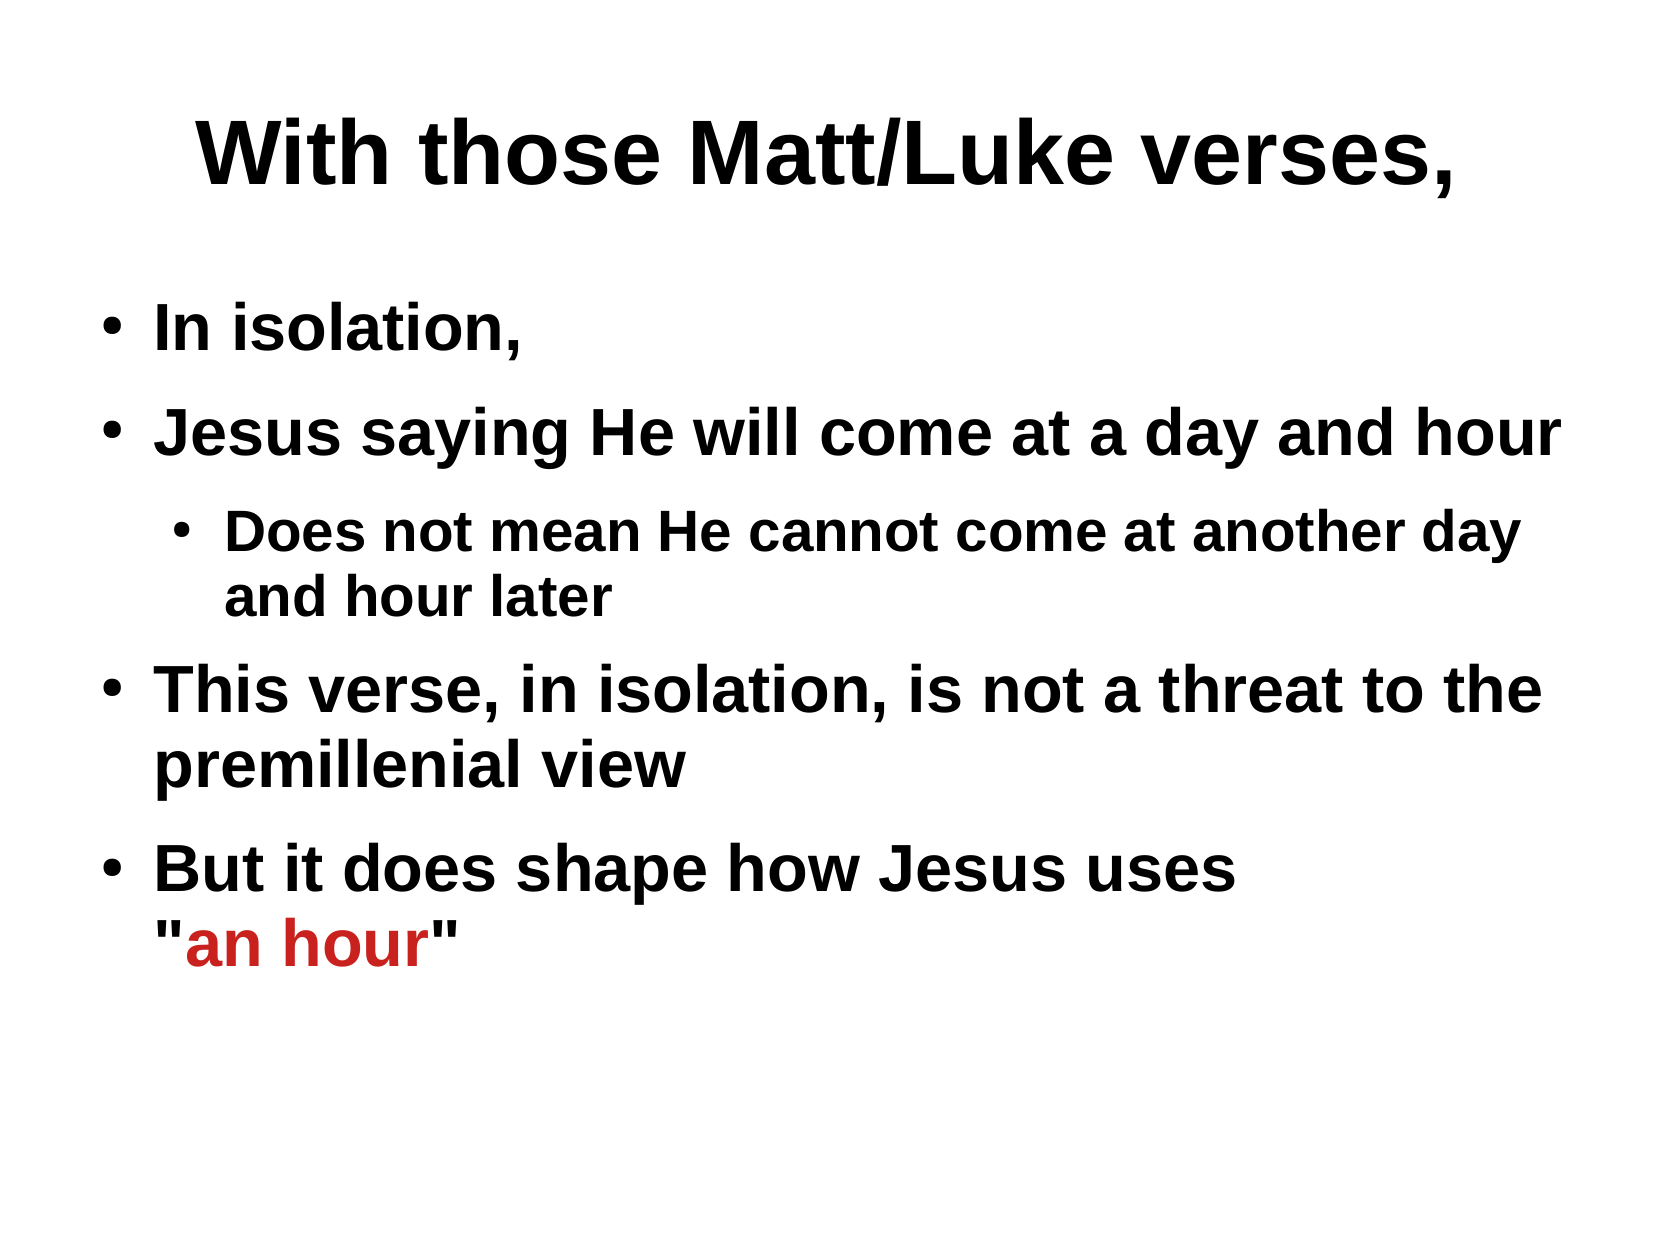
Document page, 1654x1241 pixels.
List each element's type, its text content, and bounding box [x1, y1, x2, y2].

title With those Matt/Luke verses, [82, 49, 1571, 257]
list In isolation, Jesus saying He will come at a day and hour Does not mean He cannot come at another day and hour later This verse, in isolation, is not a threat to the premillenial view But it does shape how Jesus uses "an hour" [82, 290, 1571, 1010]
